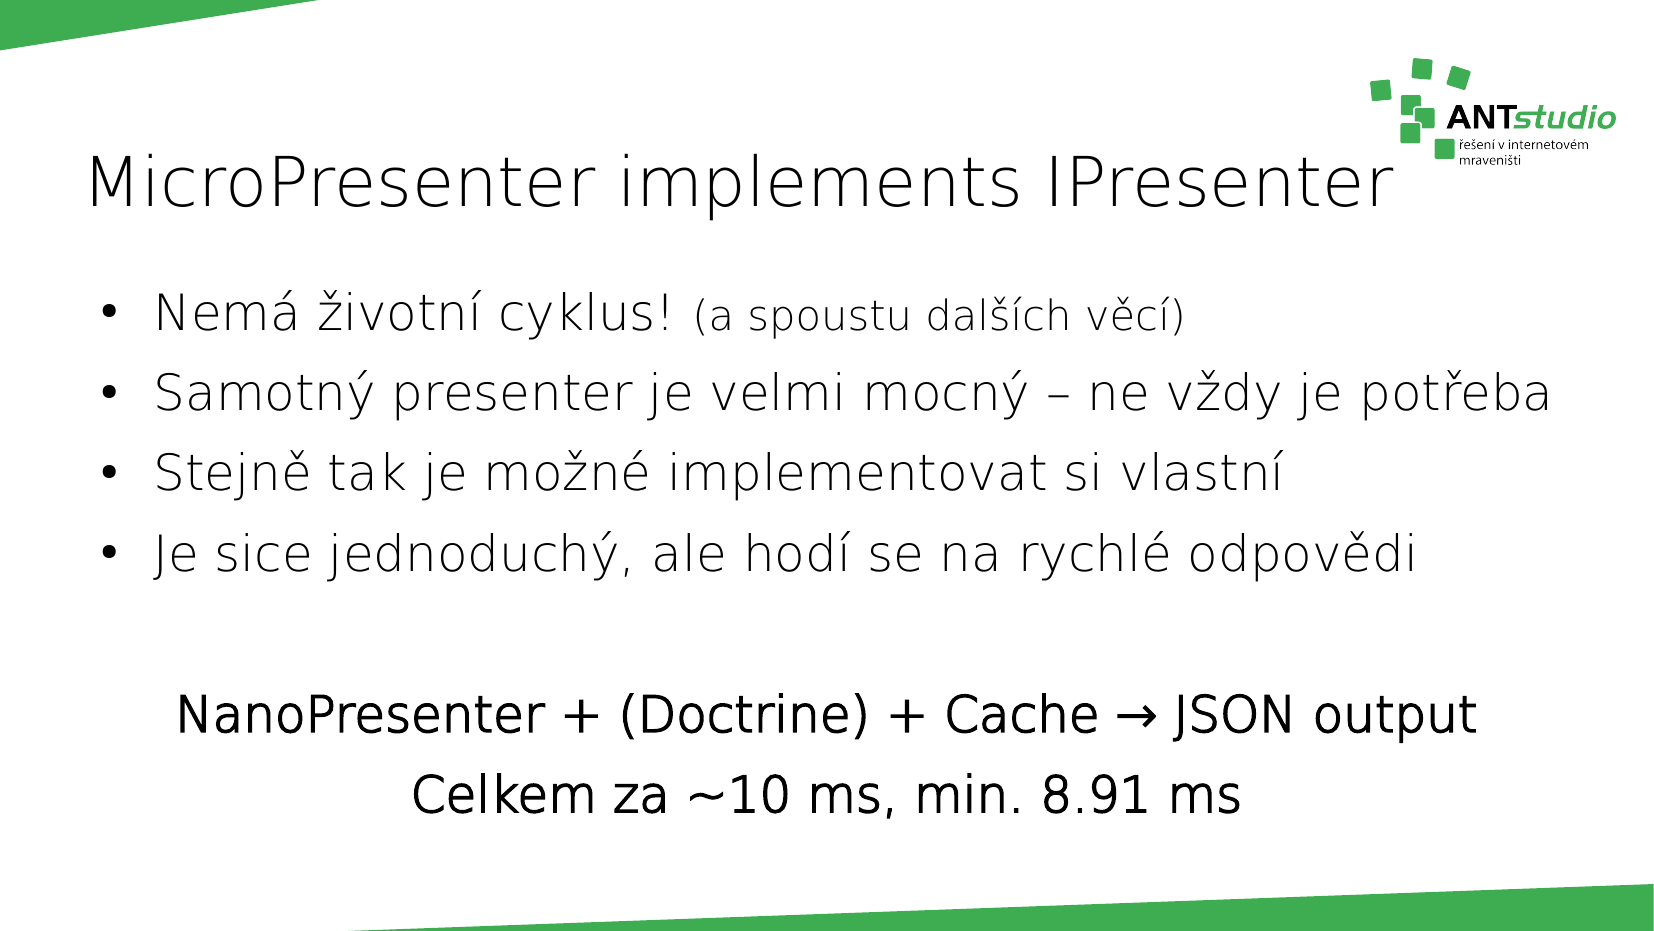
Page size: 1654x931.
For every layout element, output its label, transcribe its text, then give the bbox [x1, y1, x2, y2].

list Nemá životní cyklus! (a spoustu dalších věcí) Samotný presenter je velmi mocný – ne vždy je potřeba Stejně tak je možné implementovat si vlastní Je sice jednoduchý, ale hodí se na rychlé odpovědi NanoPresenter + (Doctrine) + Cache → JSON output Celkem za ~10 ms, min. 8.91 ms [82, 283, 1571, 847]
title MicroPresenter implements IPresenter [82, 104, 1571, 260]
picture [1370, 58, 1616, 165]
